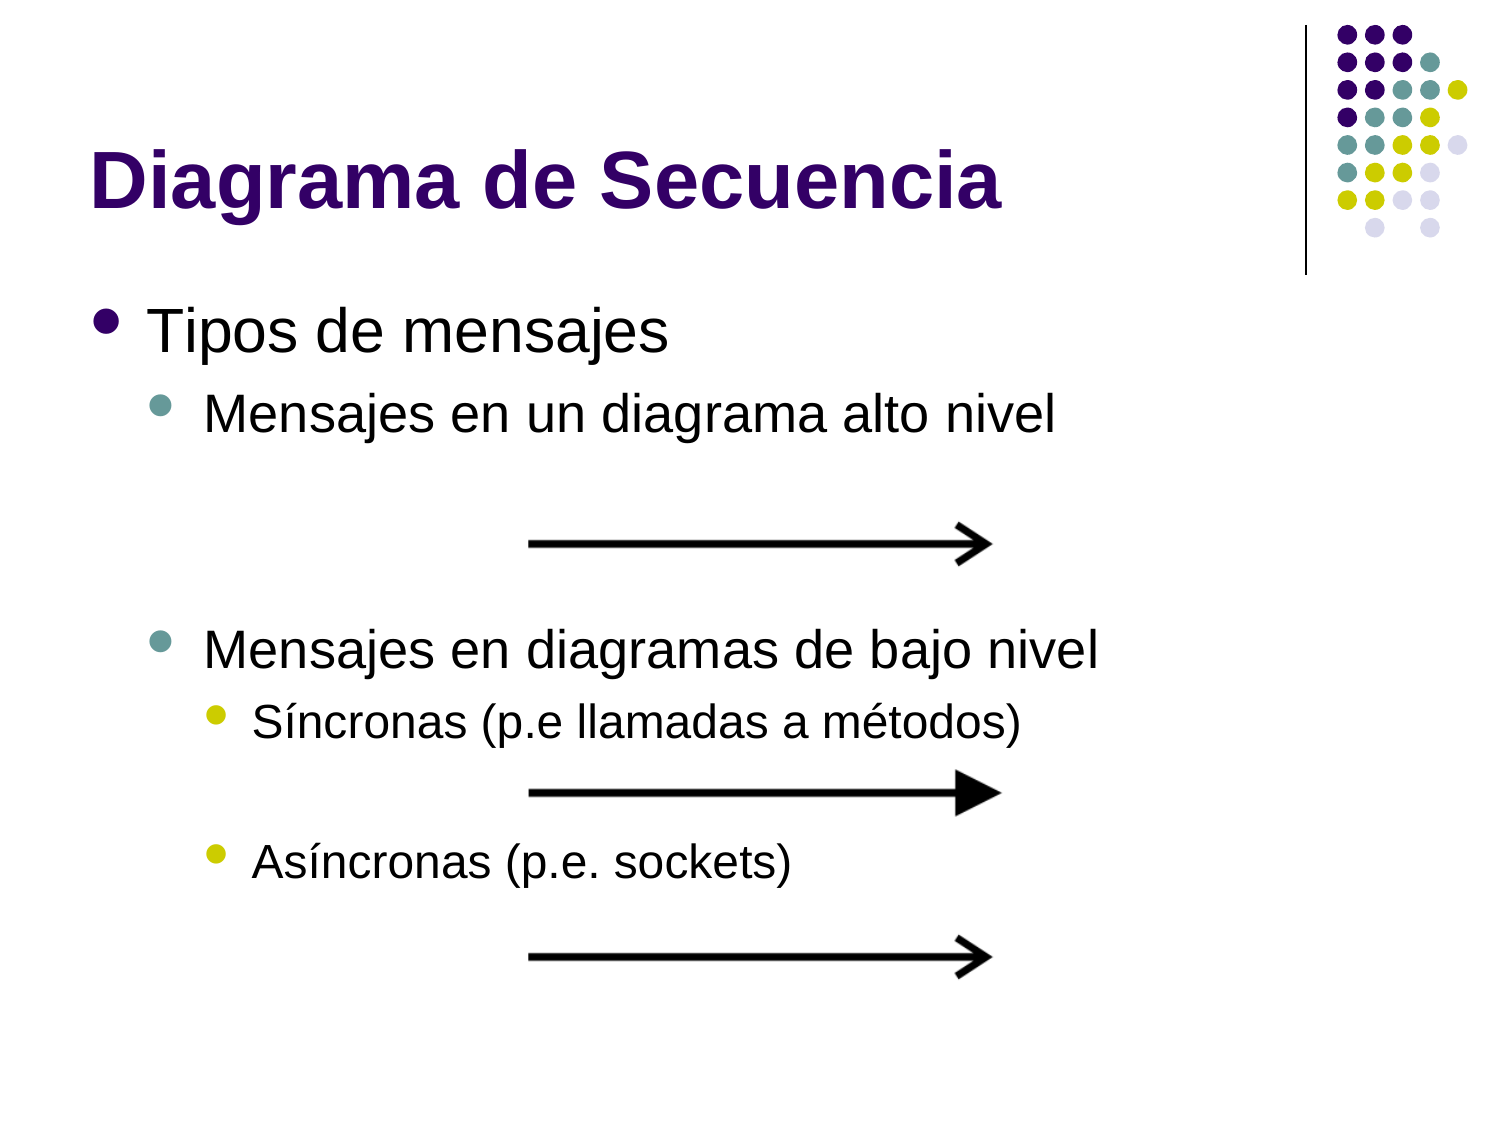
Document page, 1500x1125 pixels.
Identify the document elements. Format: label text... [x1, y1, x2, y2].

list Tipos de mensajes Mensajes en un diagrama alto nivel Mensajes en diagramas de bajo nivel Síncronas (p.e llamadas a métodos) Asíncronas (p.e. sockets) [75, 282, 1426, 1006]
title Diagrama de Secuencia [74, 20, 1313, 233]
picture [513, 916, 1010, 1003]
picture [513, 503, 1010, 590]
picture [513, 751, 1022, 840]
